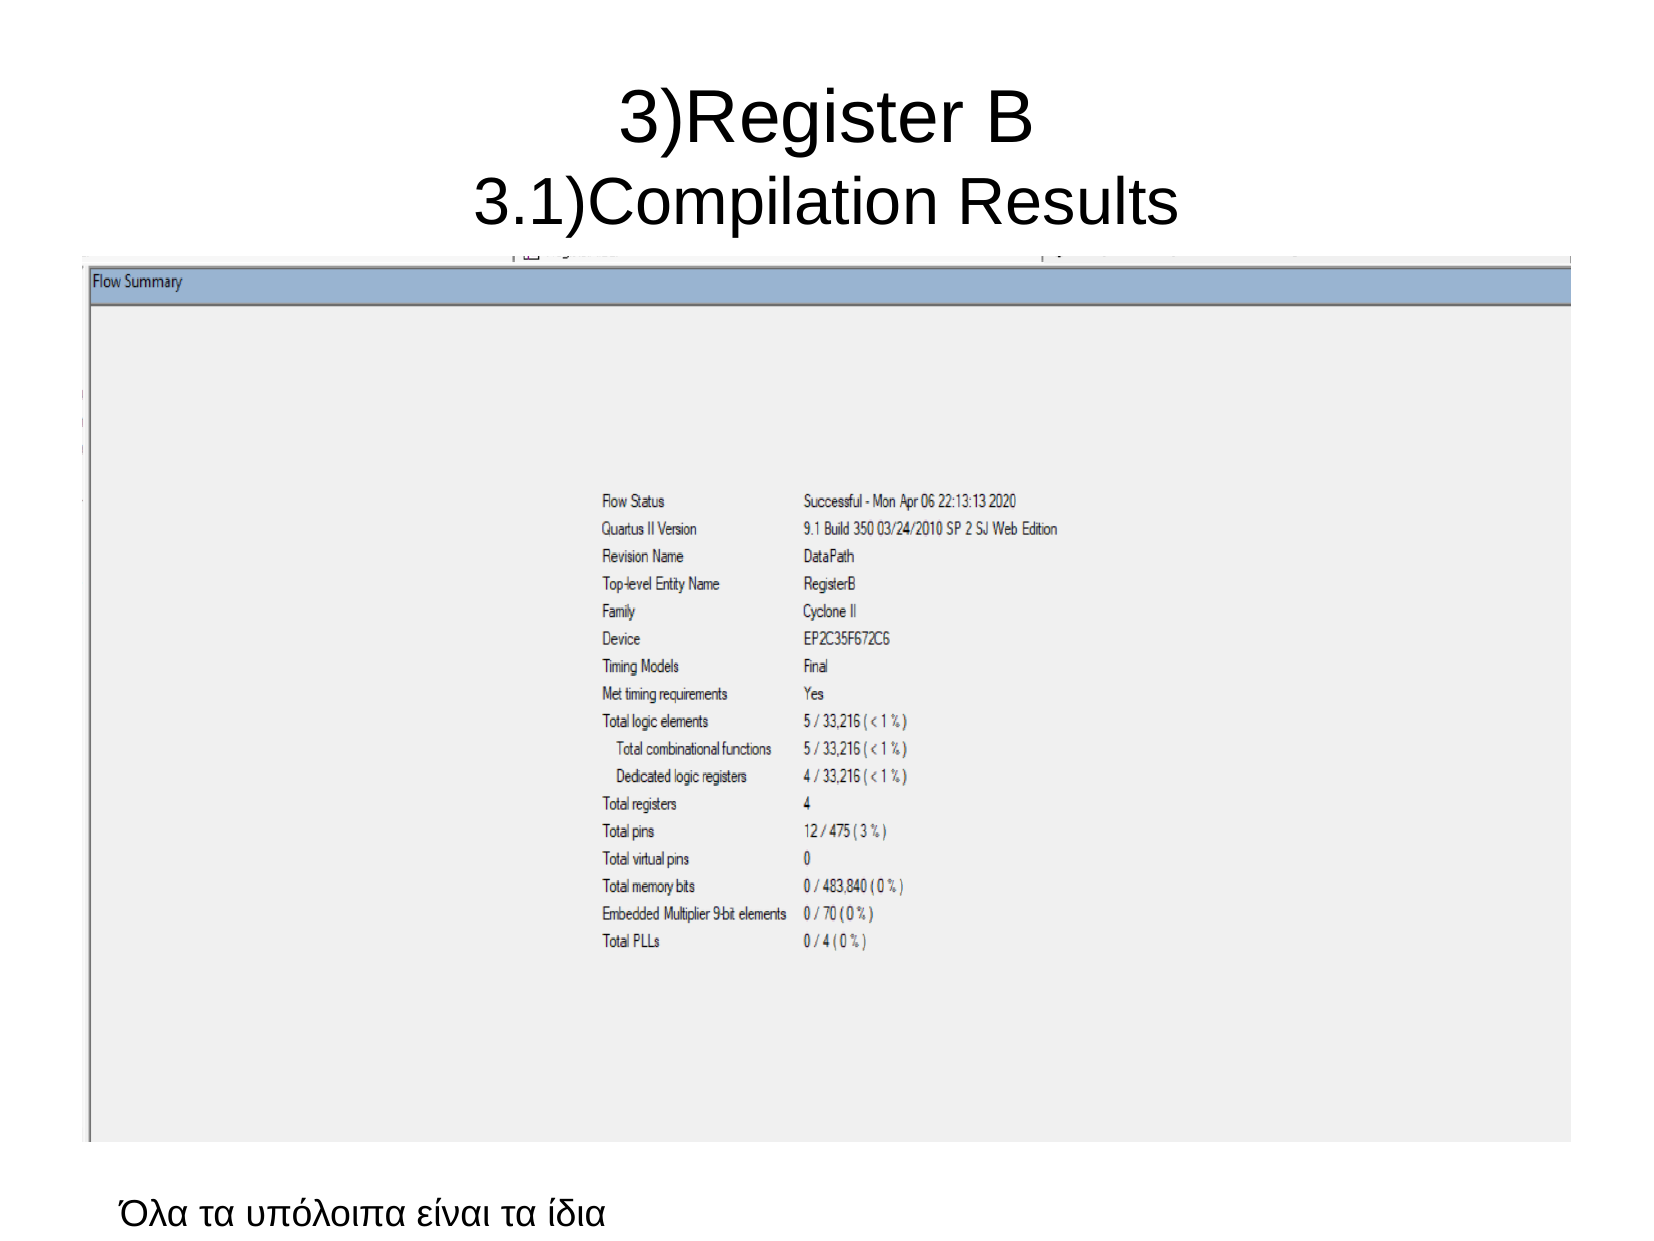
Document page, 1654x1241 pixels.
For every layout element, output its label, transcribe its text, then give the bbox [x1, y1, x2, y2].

title 3)Register B 3.1)Compilation Results [82, 49, 1571, 256]
text_box Όλα τα υπόλοιπα είναι τα ίδια [105, 1185, 1546, 1241]
picture [82, 256, 1571, 1142]
